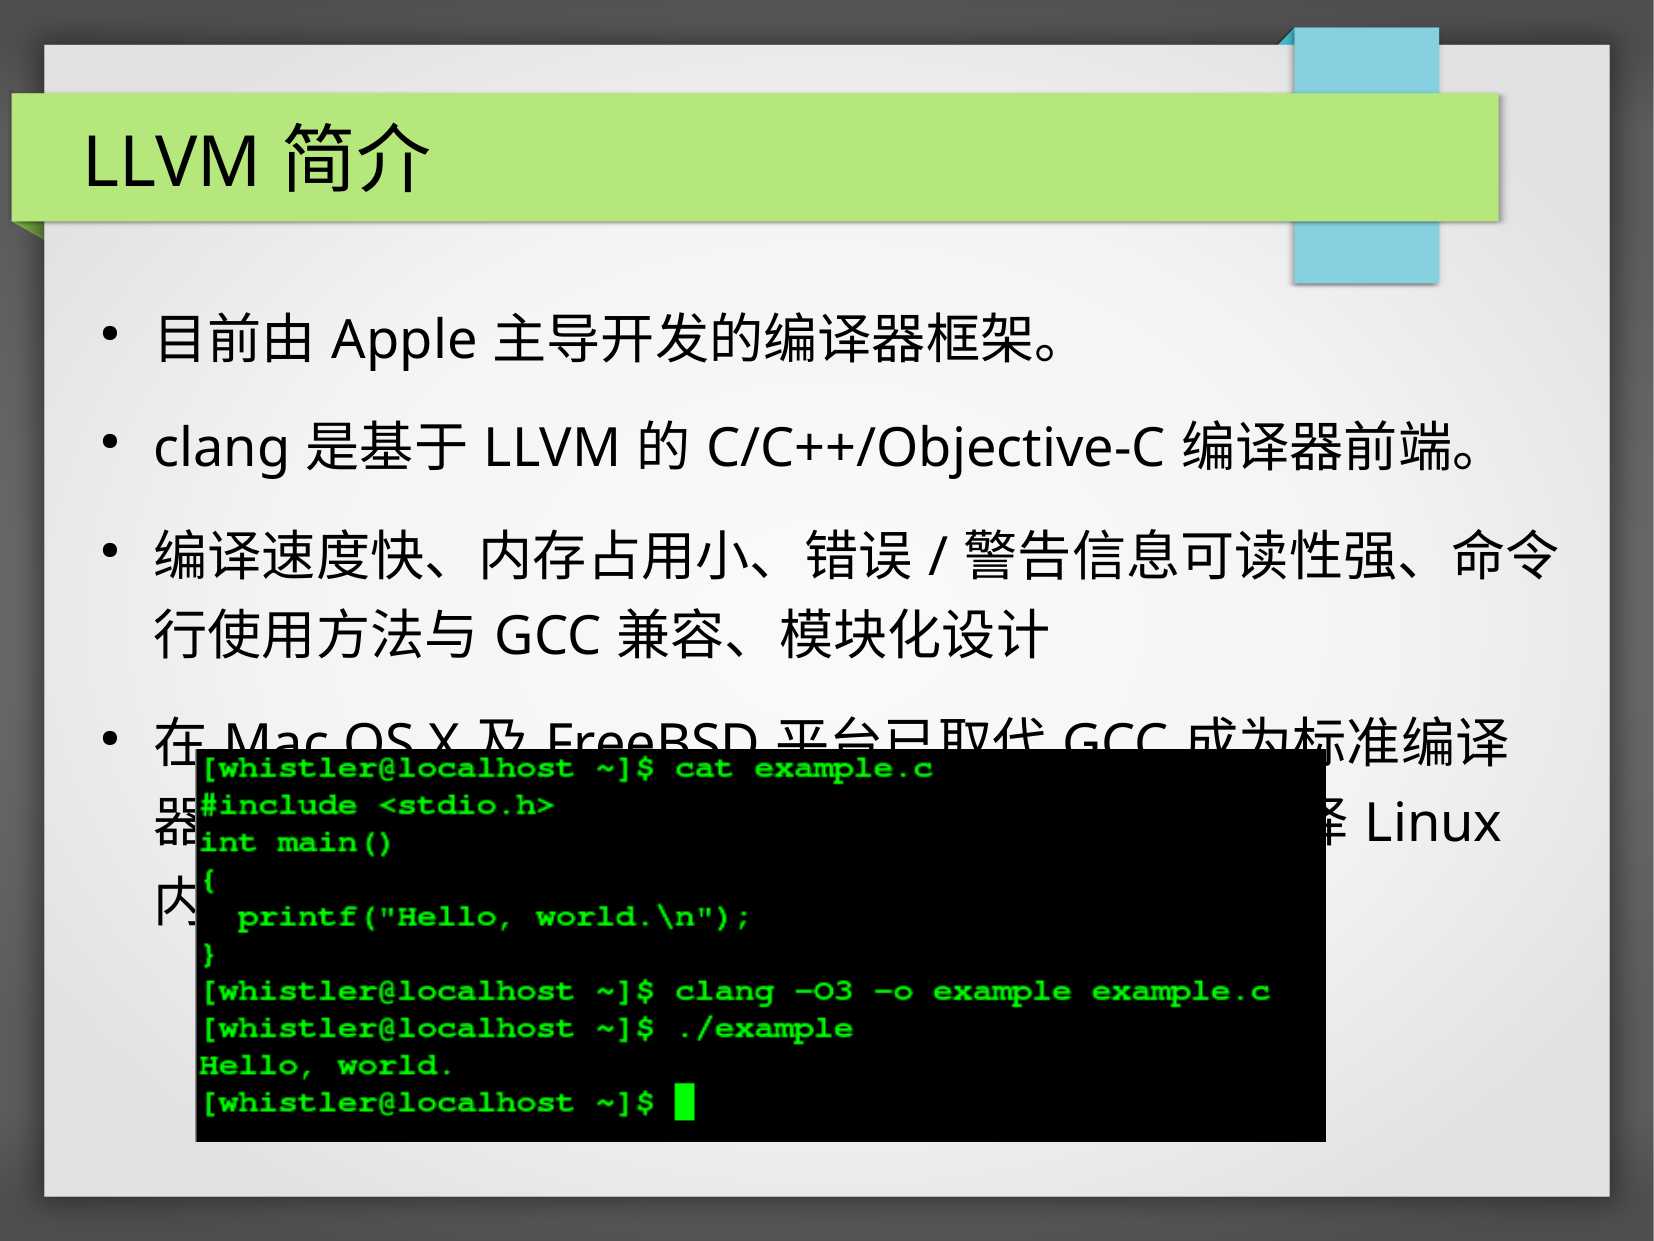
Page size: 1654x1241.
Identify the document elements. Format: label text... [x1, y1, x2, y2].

picture [0, 0, 1654, 1241]
list 目前由Apple主导开发的编译器框架。 clang是基于LLVM的C/C++/Objective-C编译器前端。 编译速度快、内存占用小、错误/警告信息可读性强、命令行使用方法与GCC兼容、模块化设计 在Mac OS X及FreeBSD平台已取代GCC成为标准编译器，但在Linux下GCC仍为主导(clang无法编译Linux内核) [82, 295, 1571, 1015]
title LLVM简介 [82, 94, 1264, 213]
